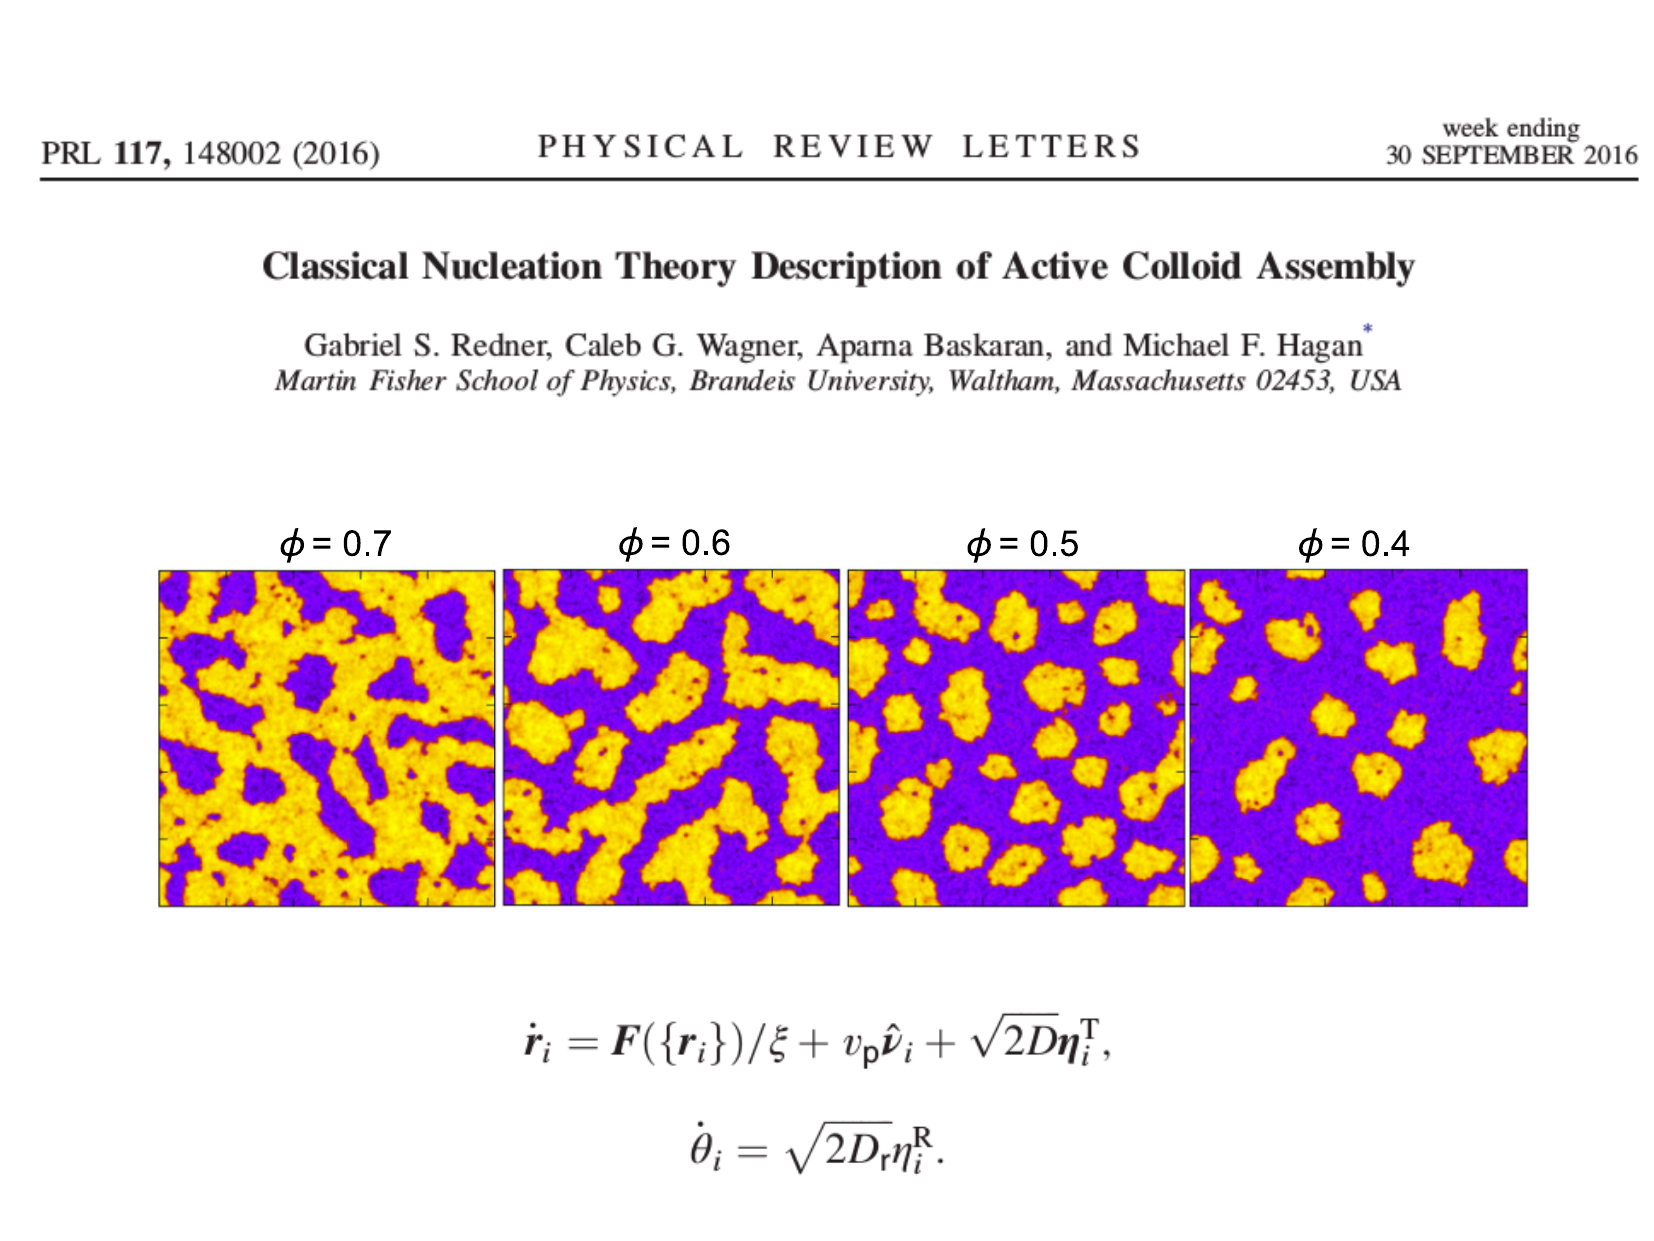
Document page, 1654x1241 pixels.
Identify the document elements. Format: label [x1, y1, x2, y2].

picture [30, 106, 1644, 399]
picture [154, 527, 1531, 910]
picture [515, 1000, 1137, 1186]
